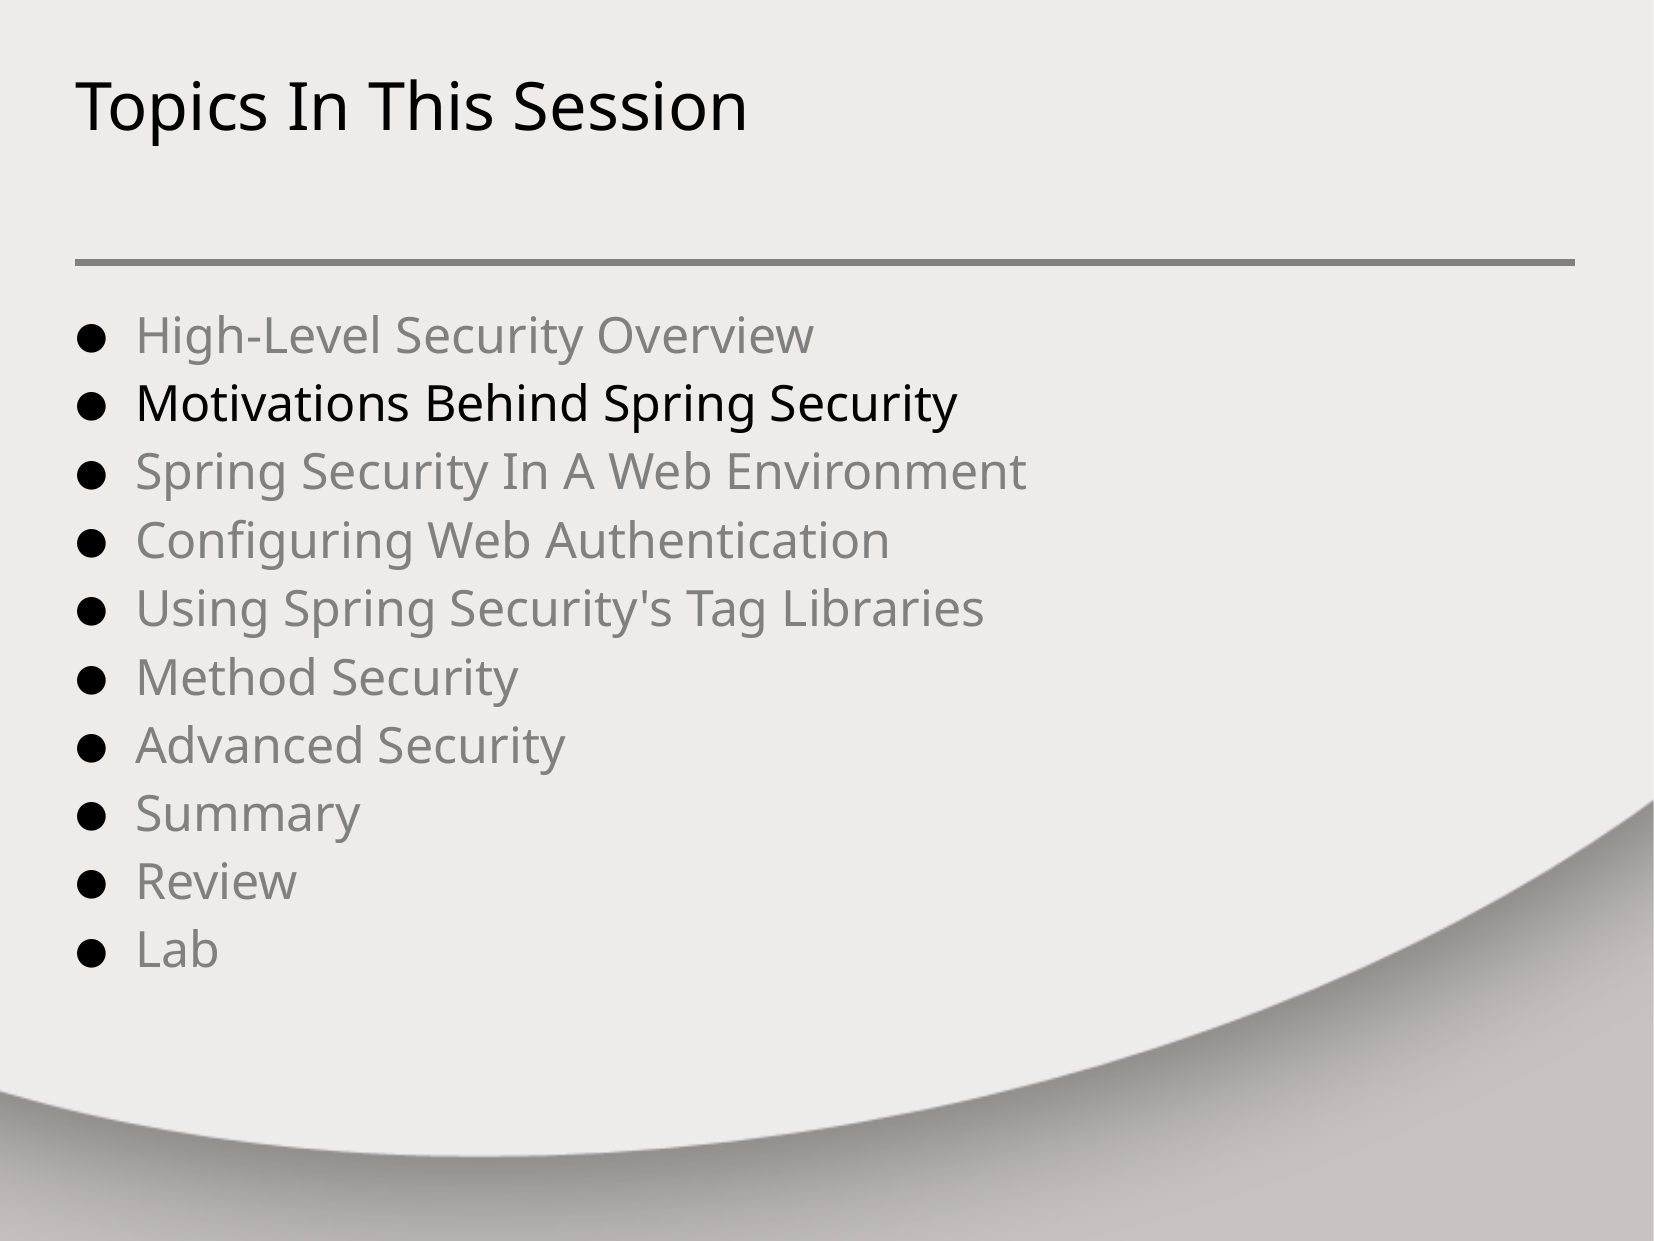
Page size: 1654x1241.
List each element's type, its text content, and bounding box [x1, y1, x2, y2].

list High-Level Security Overview Motivations Behind Spring Security Spring Security In A Web Environment Configuring Web Authentication Using Spring Security's Tag Libraries Method Security Advanced Security Summary Review Lab [75, 300, 1576, 1163]
picture [0, 0, 1654, 1241]
title Topics In This Session [75, 75, 1576, 226]
